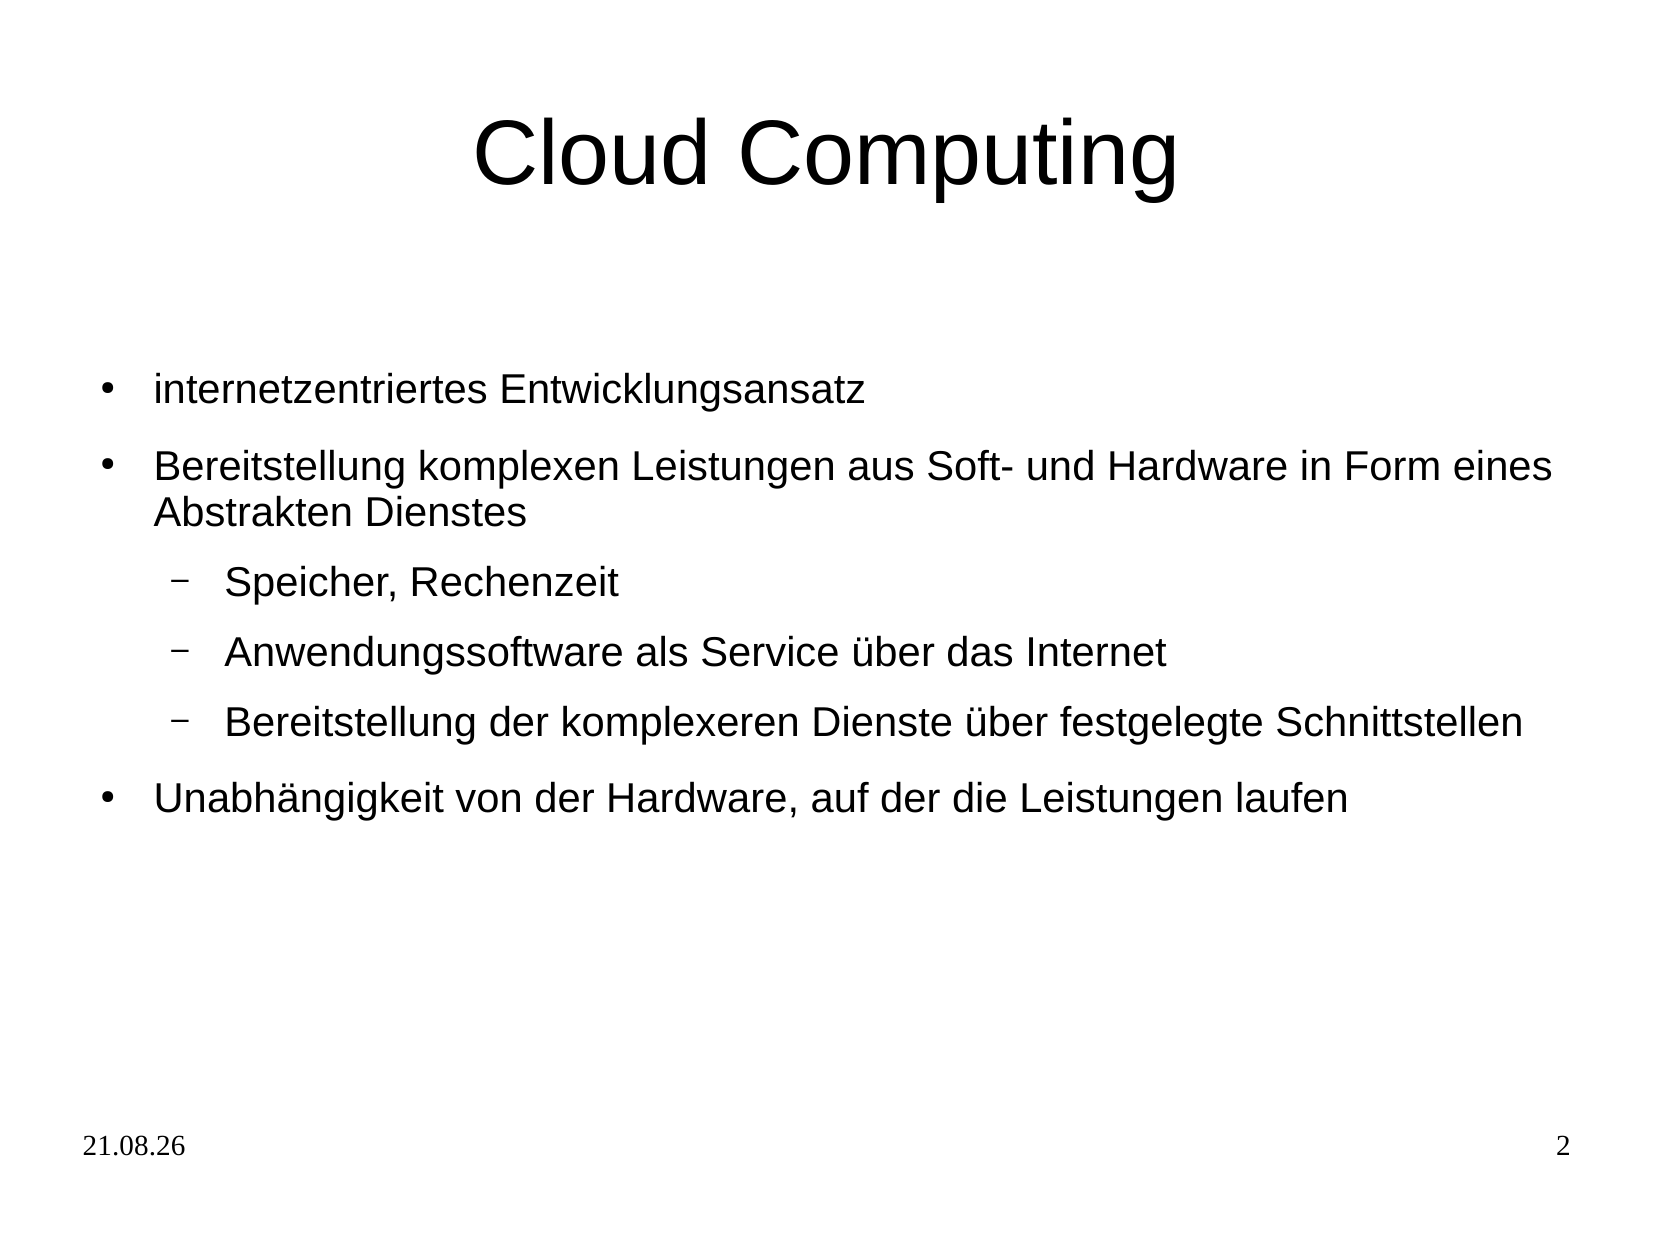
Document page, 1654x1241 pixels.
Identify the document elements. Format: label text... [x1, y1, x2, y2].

title Cloud Computing [82, 49, 1571, 257]
list internetzentriertes Entwicklungsansatz Bereitstellung komplexen Leistungen aus Soft- und Hardware in Form eines Abstrakten Dienstes Speicher, Rechenzeit Anwendungssoftware als Service über das Internet Bereitstellung der komplexeren Dienste über festgelegte Schnittstellen Unabhängigkeit von der Hardware, auf der die Leistungen laufen [82, 290, 1571, 1010]
